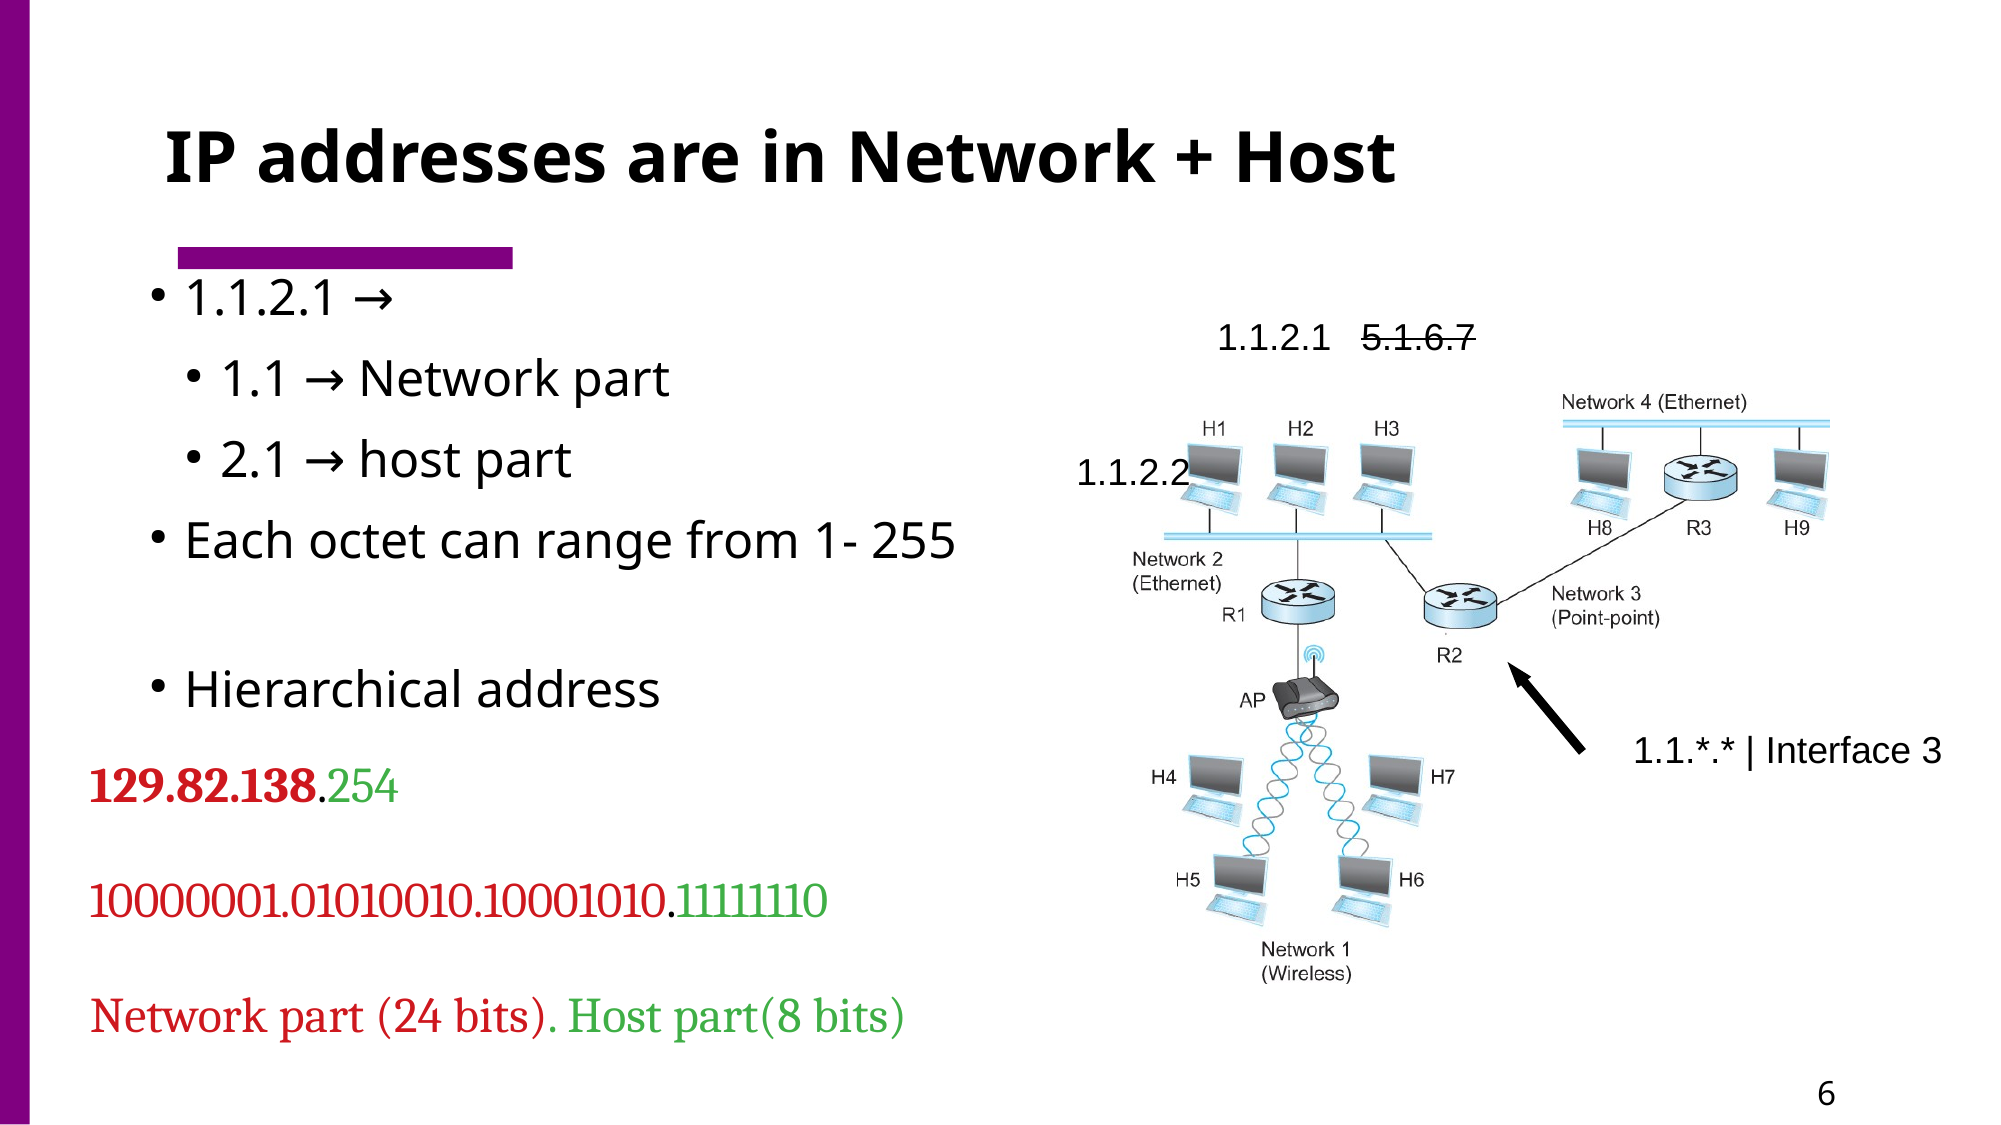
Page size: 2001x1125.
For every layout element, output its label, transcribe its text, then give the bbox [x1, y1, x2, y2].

text_box 129.82.138.254 10000001.01010010.10001010.11111110 Network part (24 bits). Host part(8 bits) [75, 750, 1096, 1125]
text_box 1.1.2.1 → 1.1 → Network part 2.1 → host part Each octet can range from 1- 255 Hierarchical address [63, 254, 1921, 1087]
text_box 1.1.2.2 [1061, 443, 1206, 501]
text_box 1.1.*.* | Interface 3 [1618, 721, 1988, 779]
text_box 1.1.2.1 [1202, 308, 1347, 366]
picture [1132, 391, 1830, 984]
text_box IP addresses are in Network + Host [151, 0, 1849, 212]
text_box 5.1.6.7 [1347, 308, 1491, 366]
